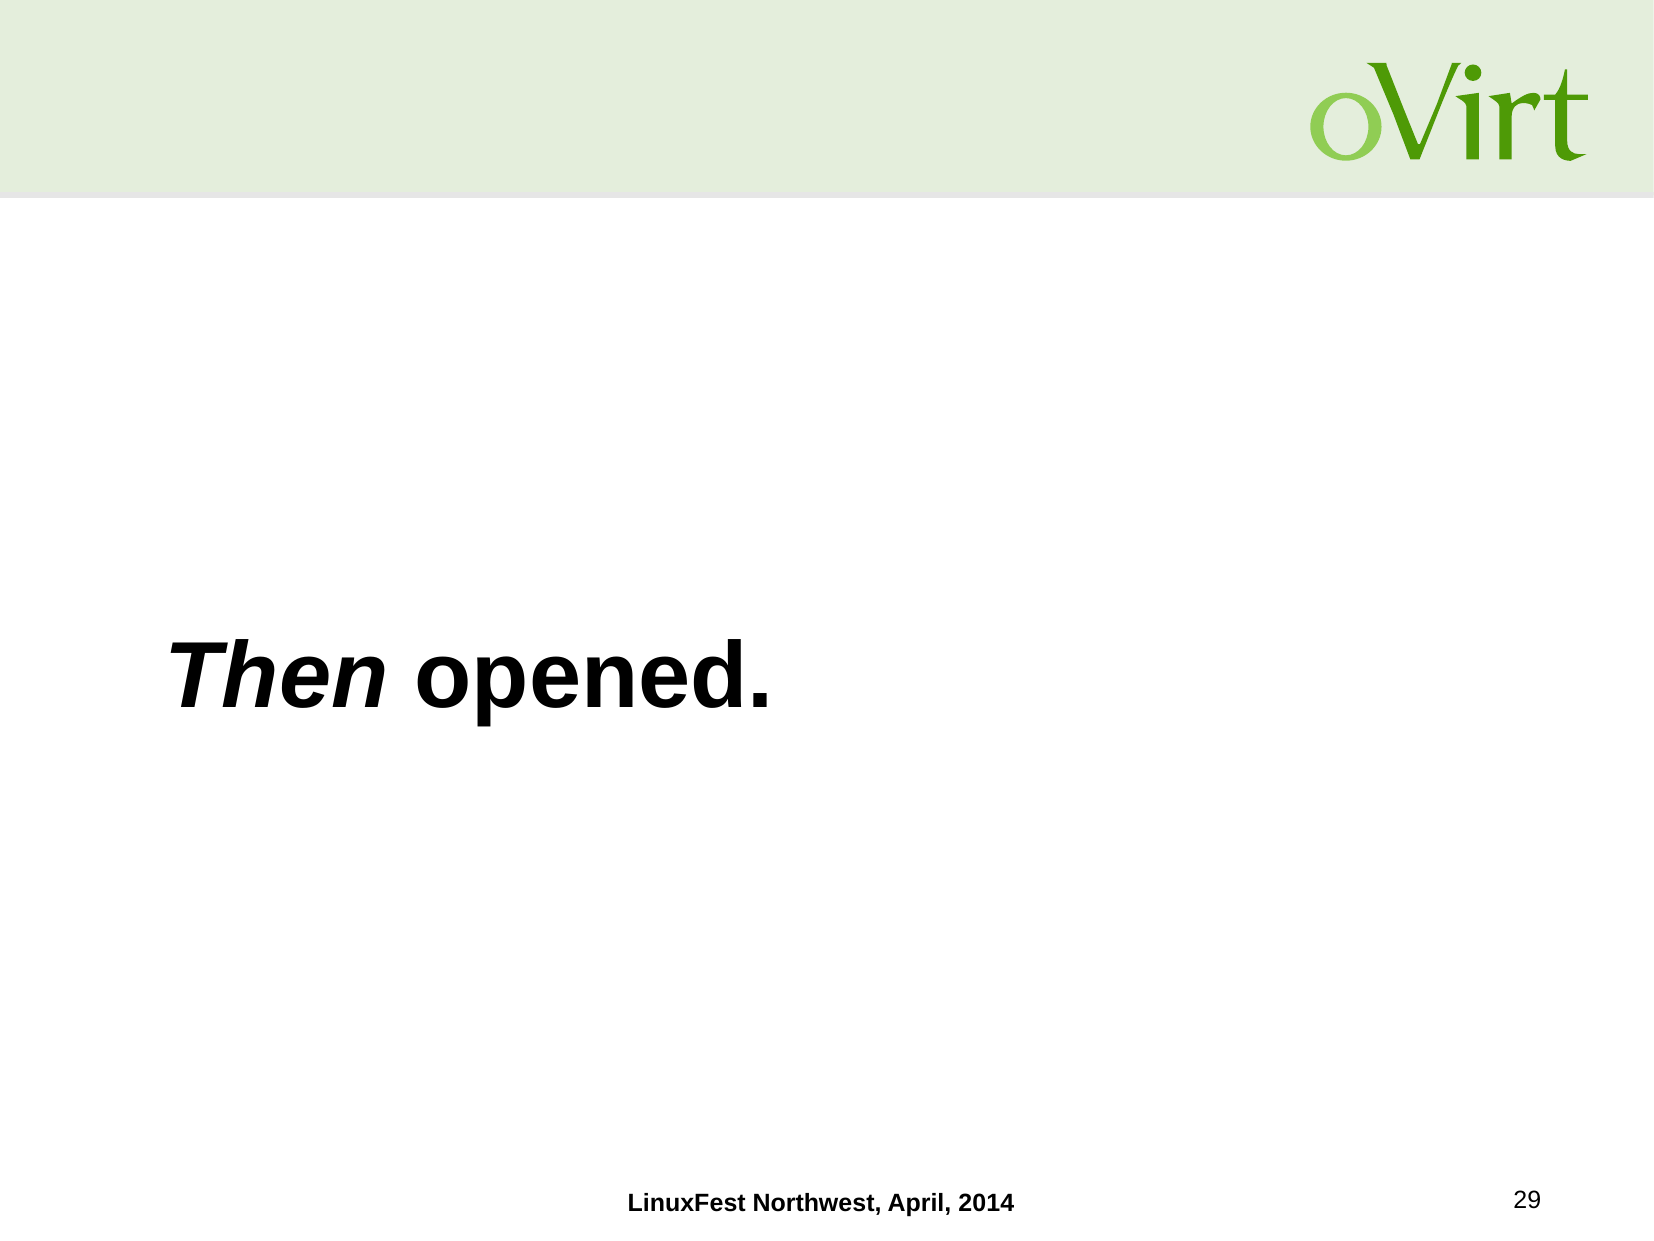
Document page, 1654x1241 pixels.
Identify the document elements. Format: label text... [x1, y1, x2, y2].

text_box Then opened. [150, 615, 1654, 750]
